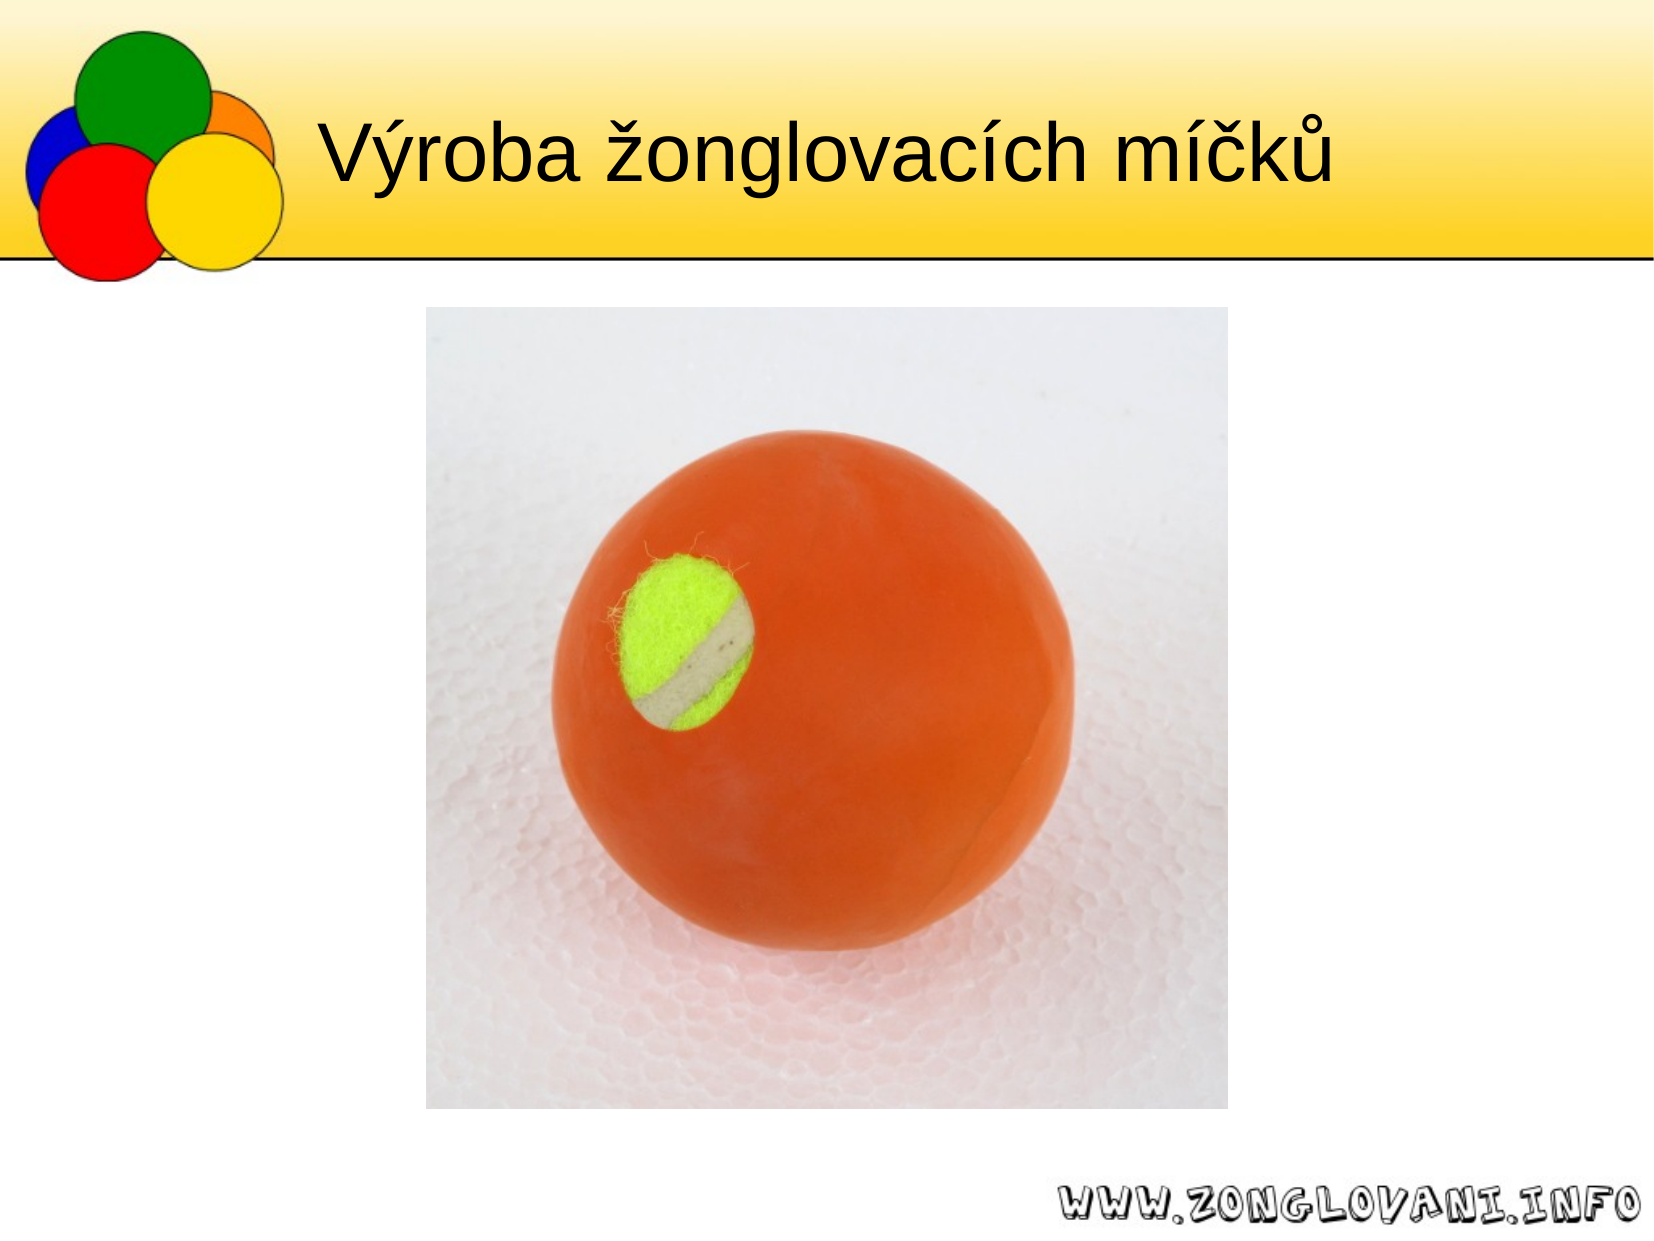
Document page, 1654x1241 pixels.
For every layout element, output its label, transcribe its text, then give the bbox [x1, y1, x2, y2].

picture [0, 0, 1654, 1241]
title Výroba žonglovacích míčků [82, 49, 1571, 257]
